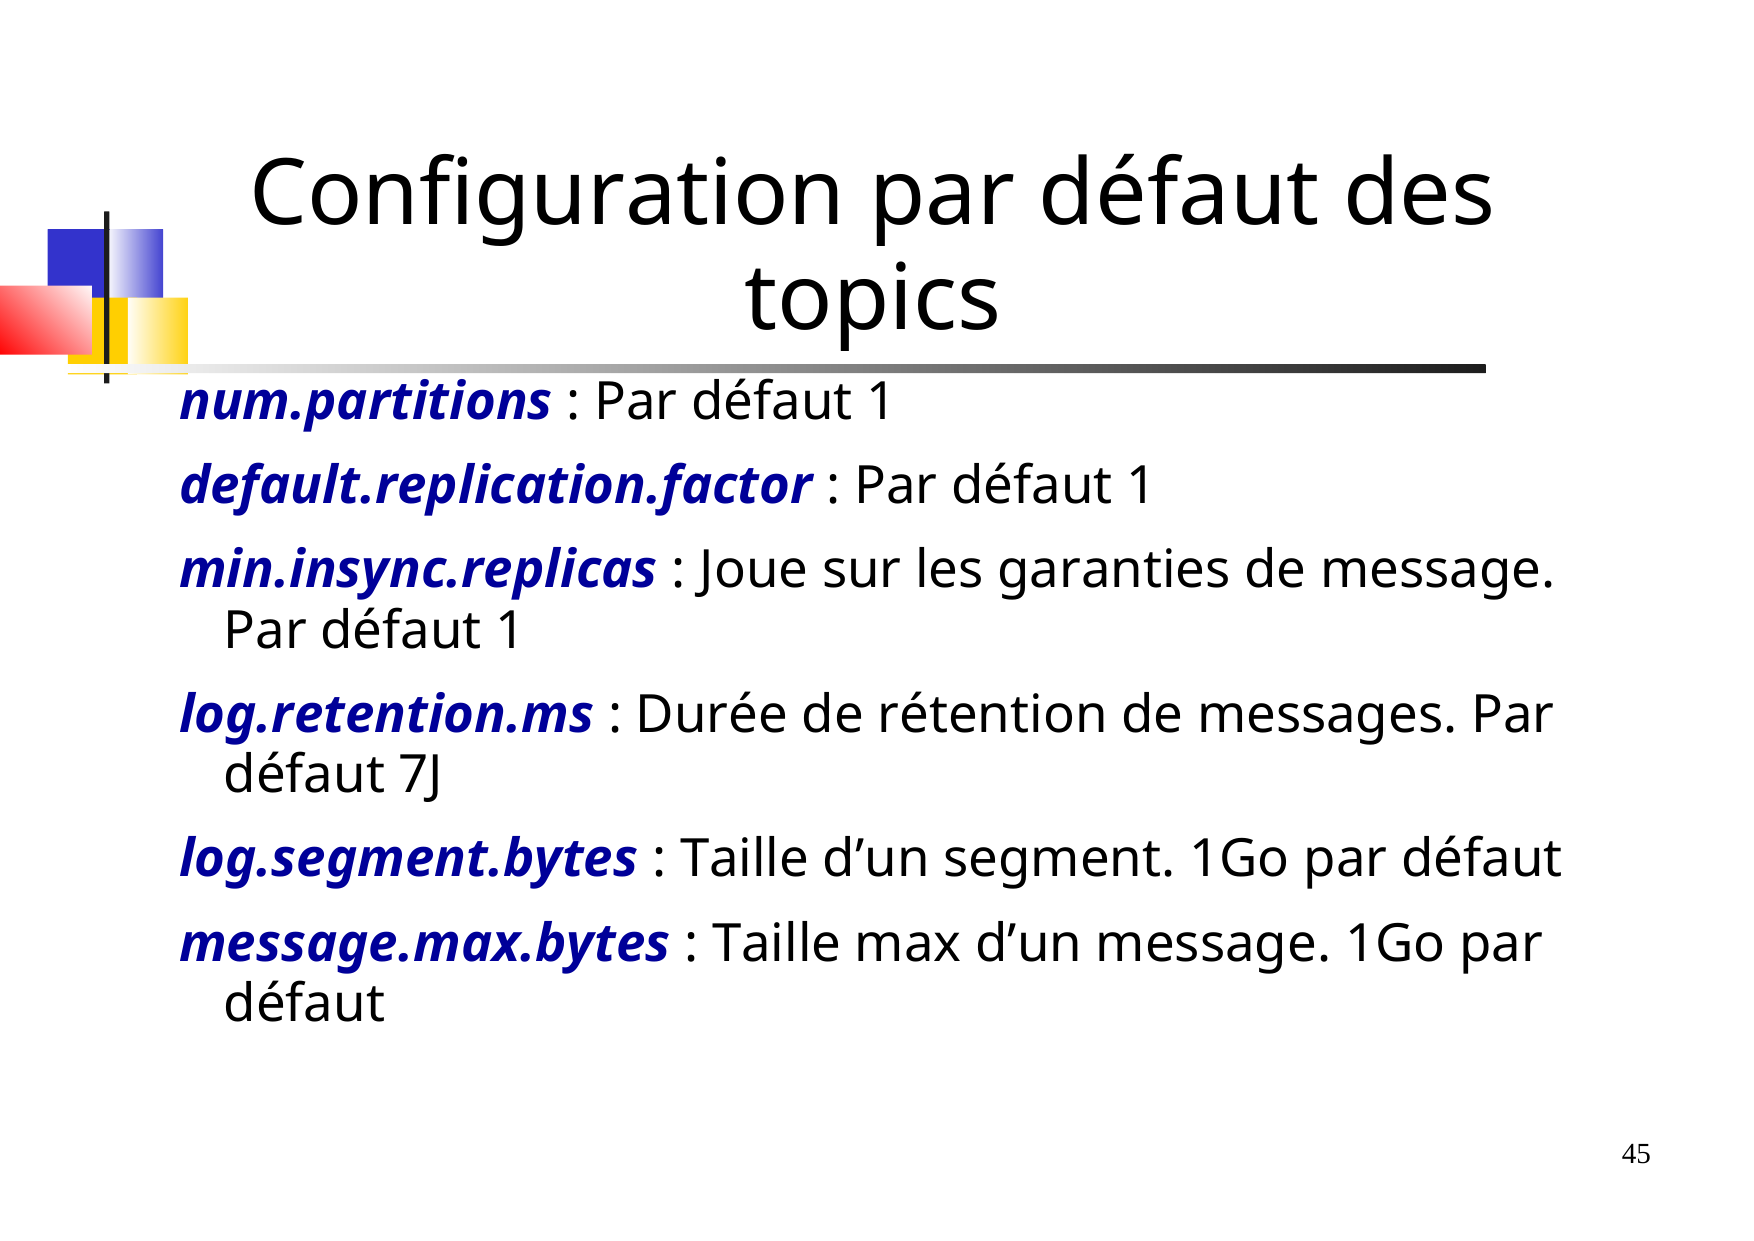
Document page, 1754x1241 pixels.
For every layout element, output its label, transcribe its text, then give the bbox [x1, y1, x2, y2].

list num.partitions : Par défaut 1 default.replication.factor : Par défaut 1 min.insync.replicas : Joue sur les garanties de message. Par défaut 1 log.retention.ms : Durée de rétention de messages. Par défaut 7J log.segment.bytes : Taille d’un segment. 1Go par défaut message.max.bytes : Taille max d’un message. 1Go par défaut [179, 371, 1567, 1091]
title Configuration par défaut des topics [179, 139, 1567, 351]
